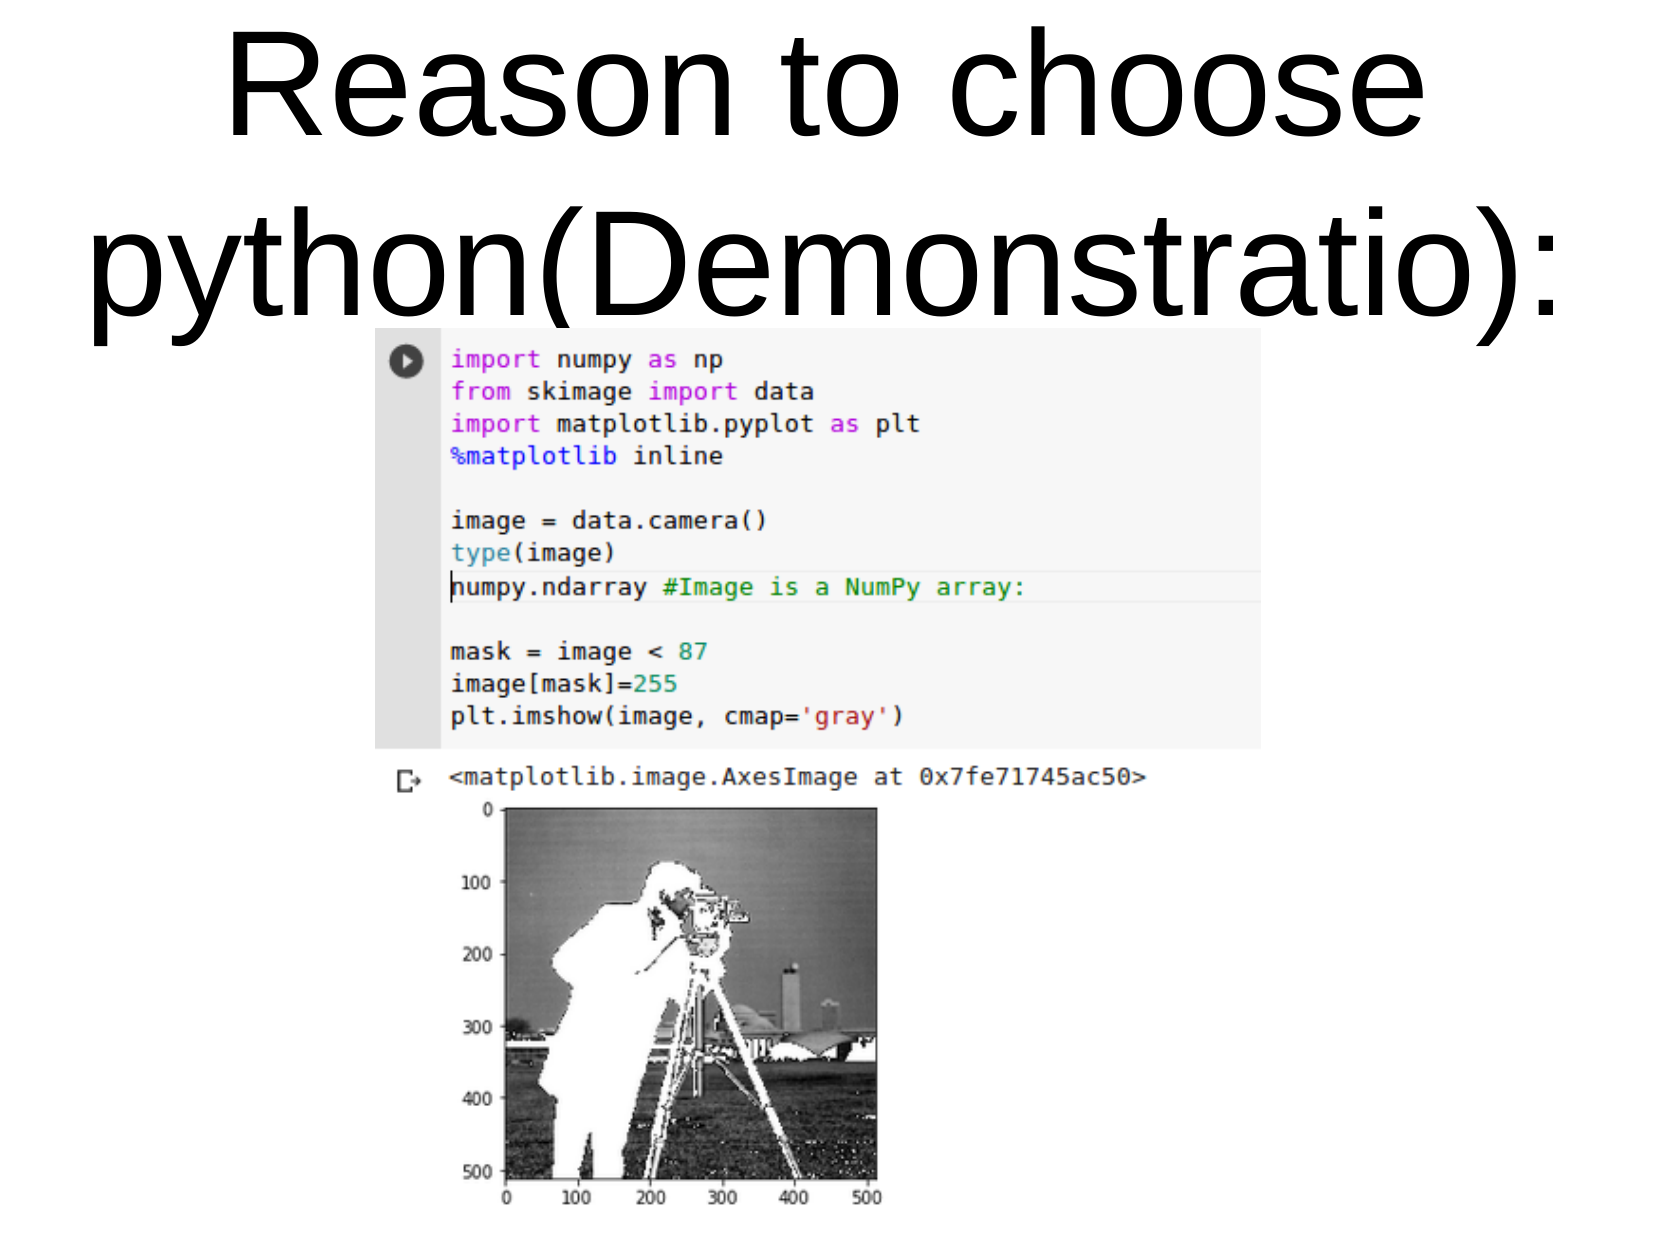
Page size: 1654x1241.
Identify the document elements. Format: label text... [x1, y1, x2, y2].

picture [375, 328, 1261, 1235]
title Reason to choose python(Demonstratio): [82, 0, 1571, 321]
